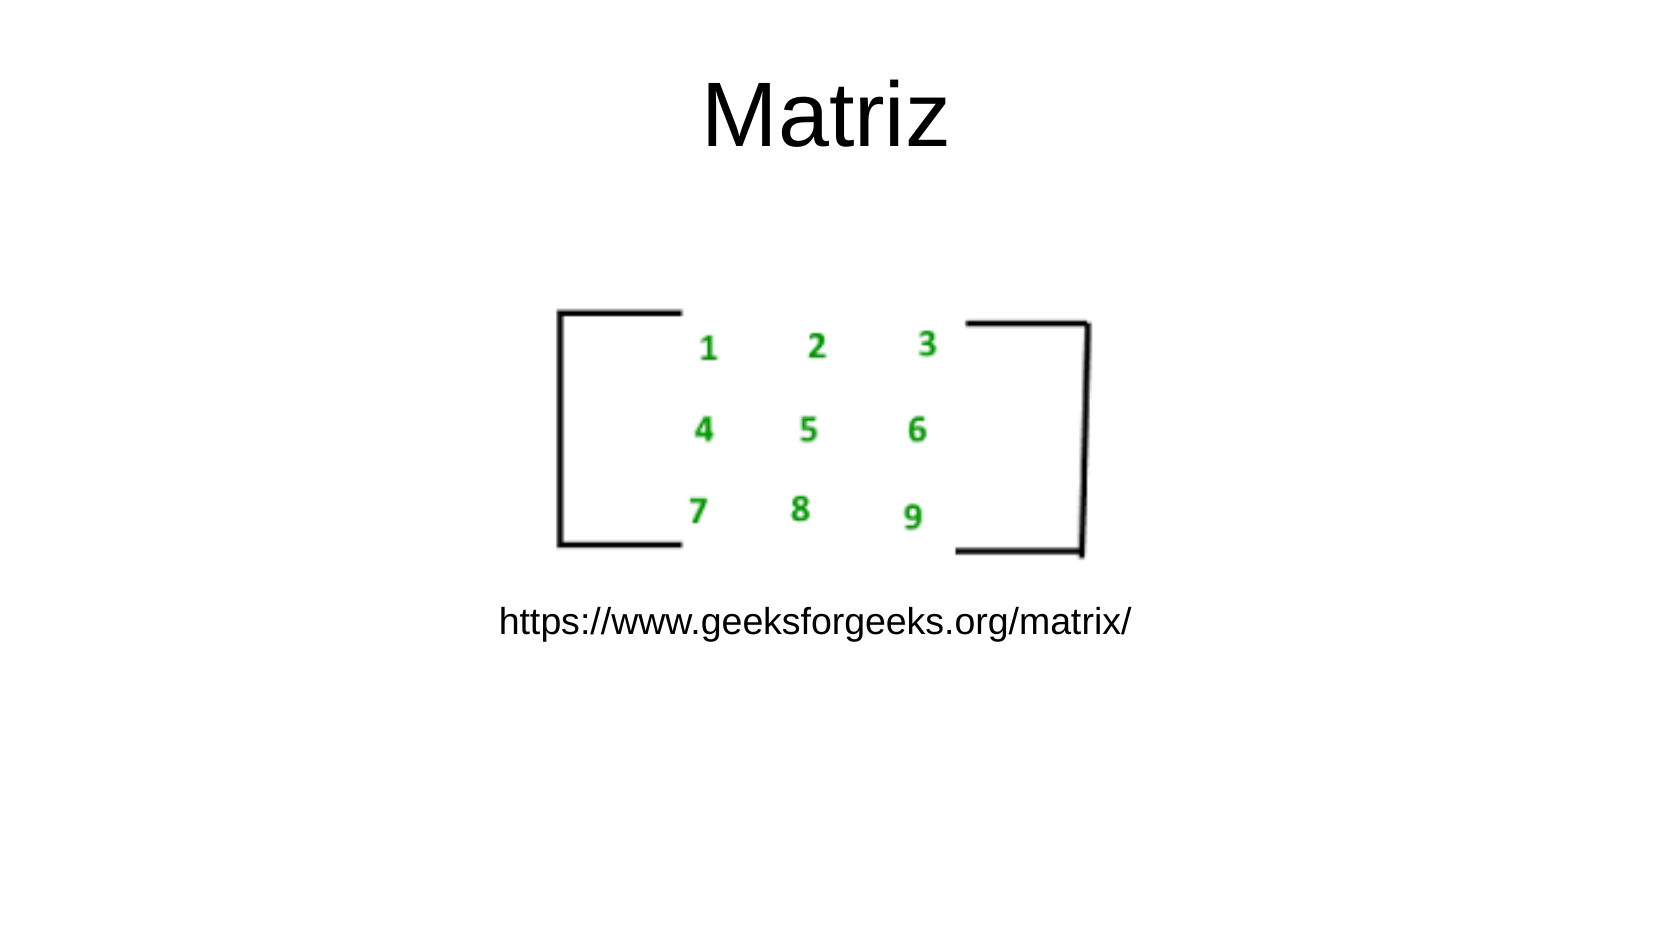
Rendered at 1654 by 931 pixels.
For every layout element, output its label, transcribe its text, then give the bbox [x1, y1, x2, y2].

text_box https://www.geeksforgeeks.org/matrix/ [484, 592, 1560, 650]
title Matriz [82, 37, 1571, 193]
picture [443, 200, 1146, 626]
